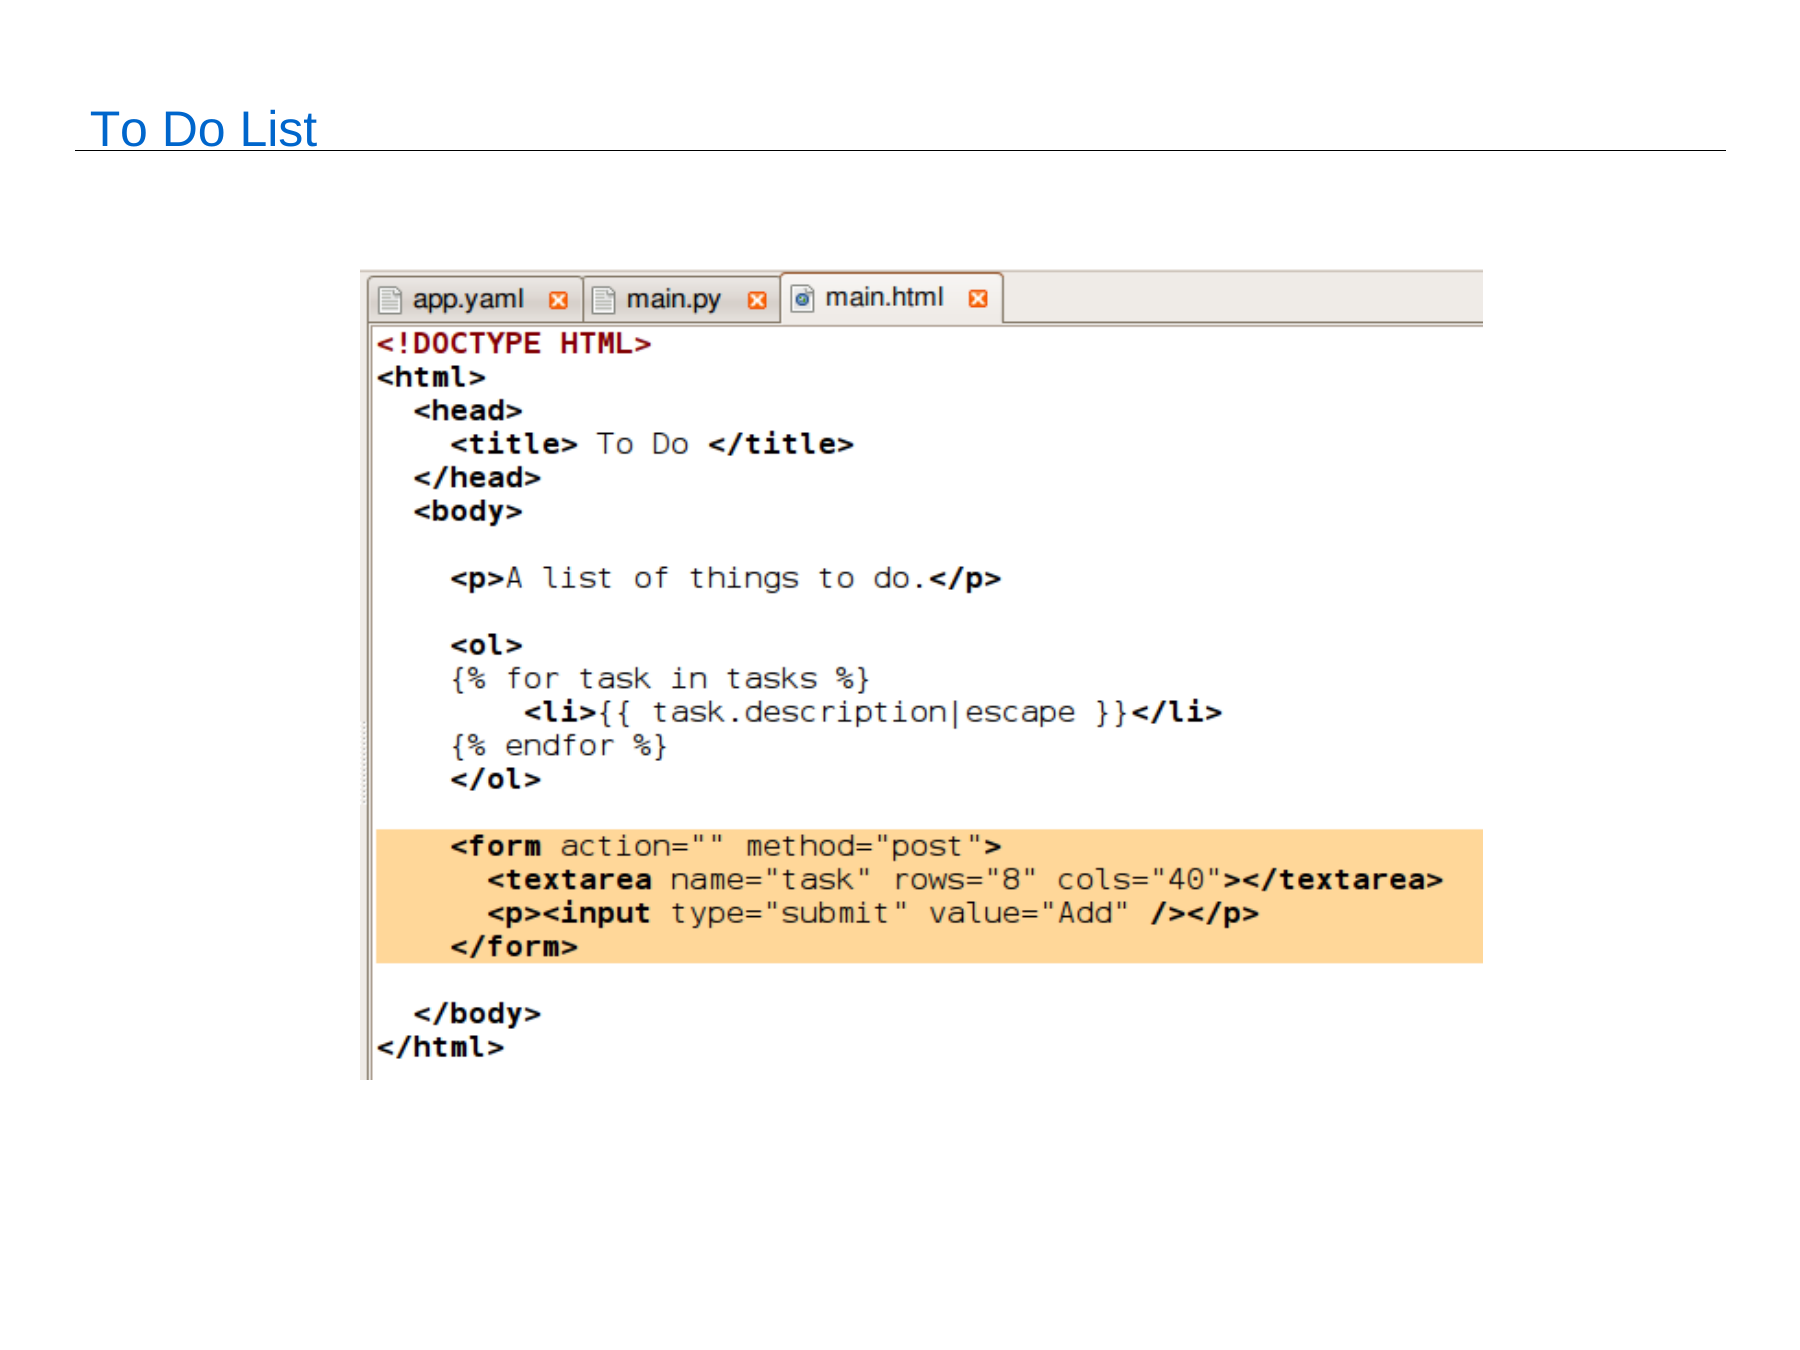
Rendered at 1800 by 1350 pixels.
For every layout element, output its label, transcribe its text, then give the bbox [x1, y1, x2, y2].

title To Do List [89, 71, 1489, 165]
picture [360, 269, 1483, 1081]
